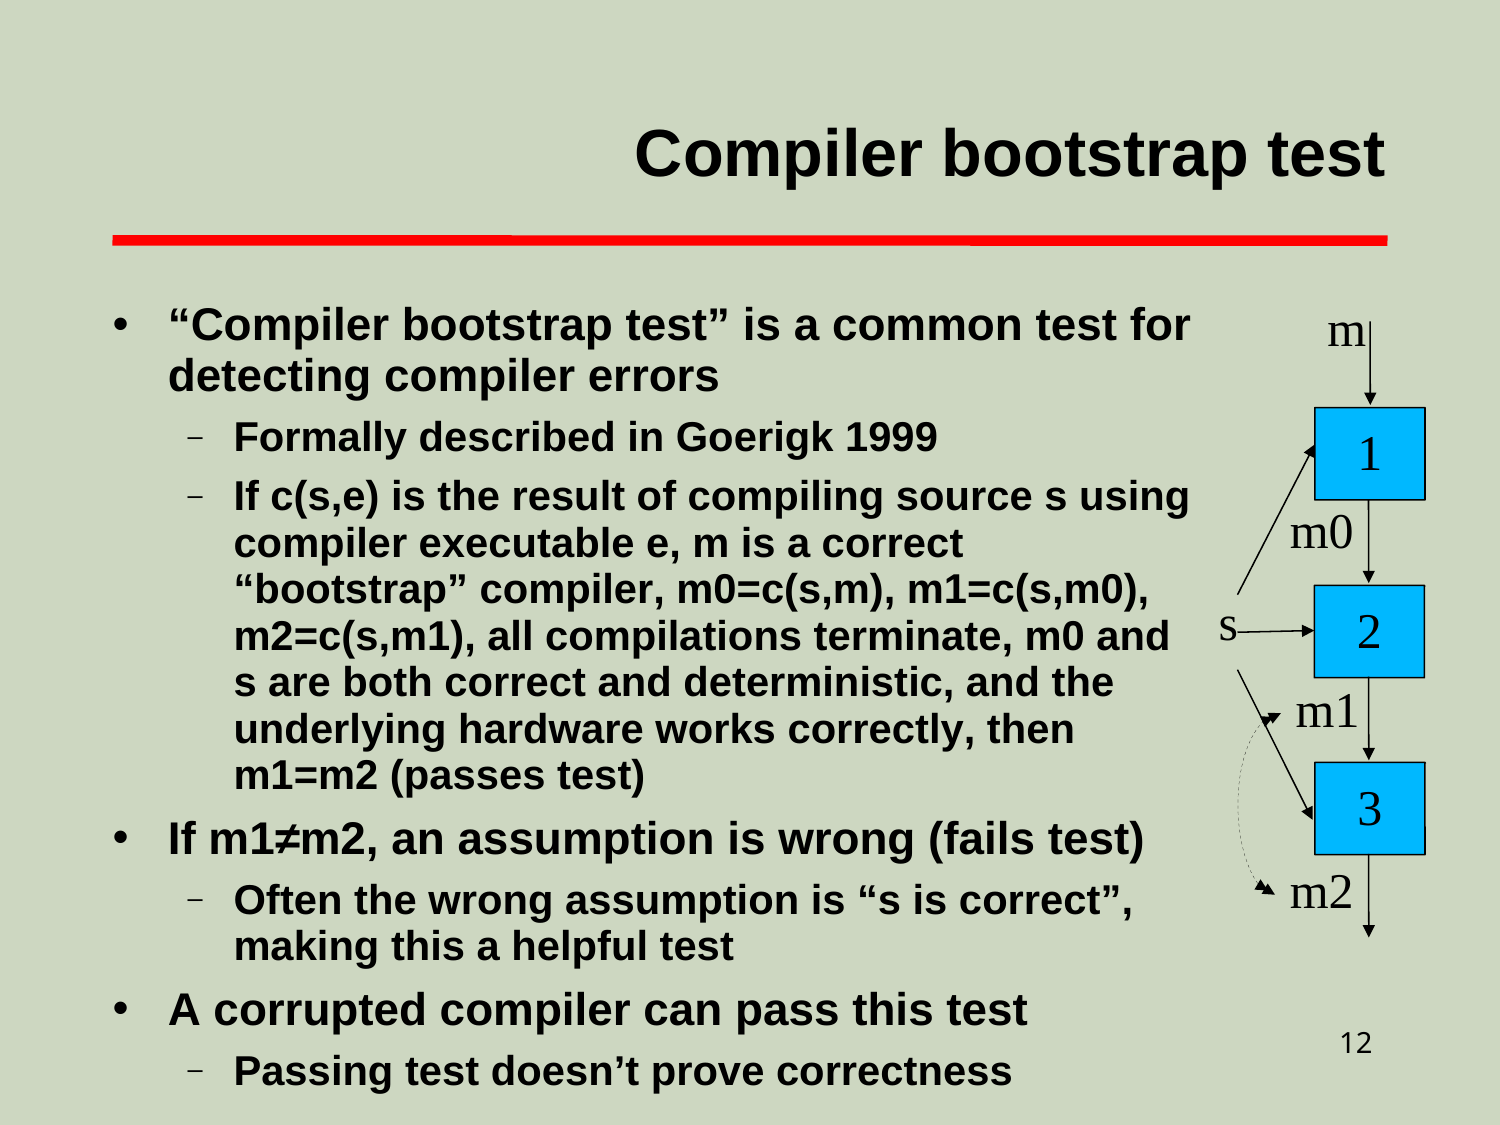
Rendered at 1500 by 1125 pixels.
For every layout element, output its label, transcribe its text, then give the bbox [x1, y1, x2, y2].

text_box m [1312, 294, 1388, 369]
text_box 2 [1314, 585, 1425, 678]
text_box s [1203, 588, 1266, 659]
text_box 3 [1314, 762, 1426, 855]
text_box m0 [1275, 497, 1369, 568]
text_box m2 [1275, 857, 1369, 933]
text_box 1 [1314, 407, 1426, 500]
text_box m1 [1280, 675, 1375, 751]
list “Compiler bootstrap test” is a common test for detecting compiler errors Formally described in Goerigk 1999 If c(s,e) is the result of compiling source s using compiler executable e, m is a correct “bootstrap” compiler, m0=c(s,m), m1=c(s,m0), m2=c(s,m1), all compilations terminate, m0 and s are both correct and deterministic, and the underlying hardware works correctly, then m1=m2 (passes test) If m1≠m2, an assumption is wrong (fails test) Often the wrong assumption is “s is correct”, making this a helpful test A corrupted compiler can pass this test Passing test doesn’t prove correctness [112, 299, 1201, 1099]
title Compiler bootstrap test [124, 93, 1387, 216]
